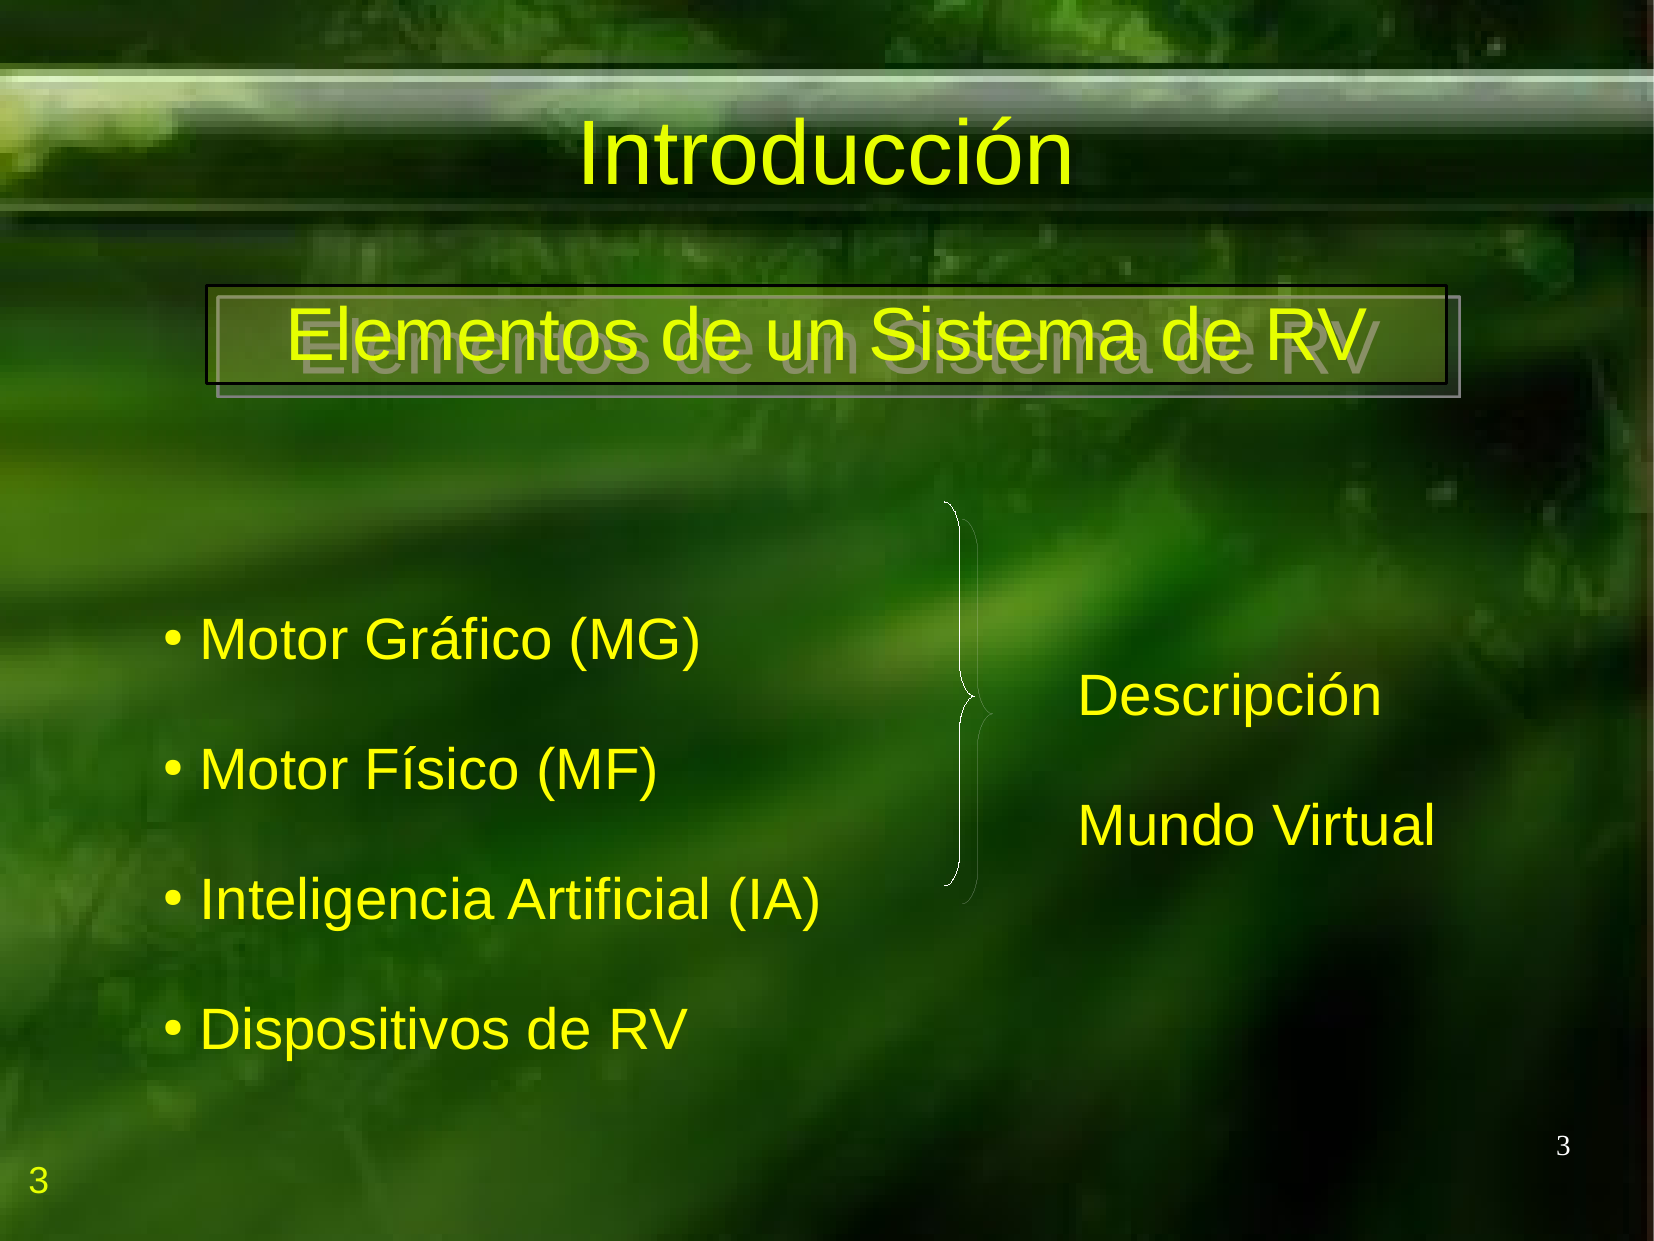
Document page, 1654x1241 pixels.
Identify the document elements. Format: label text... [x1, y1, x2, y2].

text_box <número> [13, 1151, 214, 1222]
picture [0, 0, 1654, 1241]
text_box Descripción Mundo Virtual [1062, 590, 1536, 801]
text_box Motor Gráfico (MG) Motor Físico (MF) Inteligencia Artificial (IA) Dispositivos de RV [147, 533, 838, 1004]
title Introducción [82, 56, 1571, 250]
text_box Elementos de un Sistema de RV [206, 285, 1447, 384]
